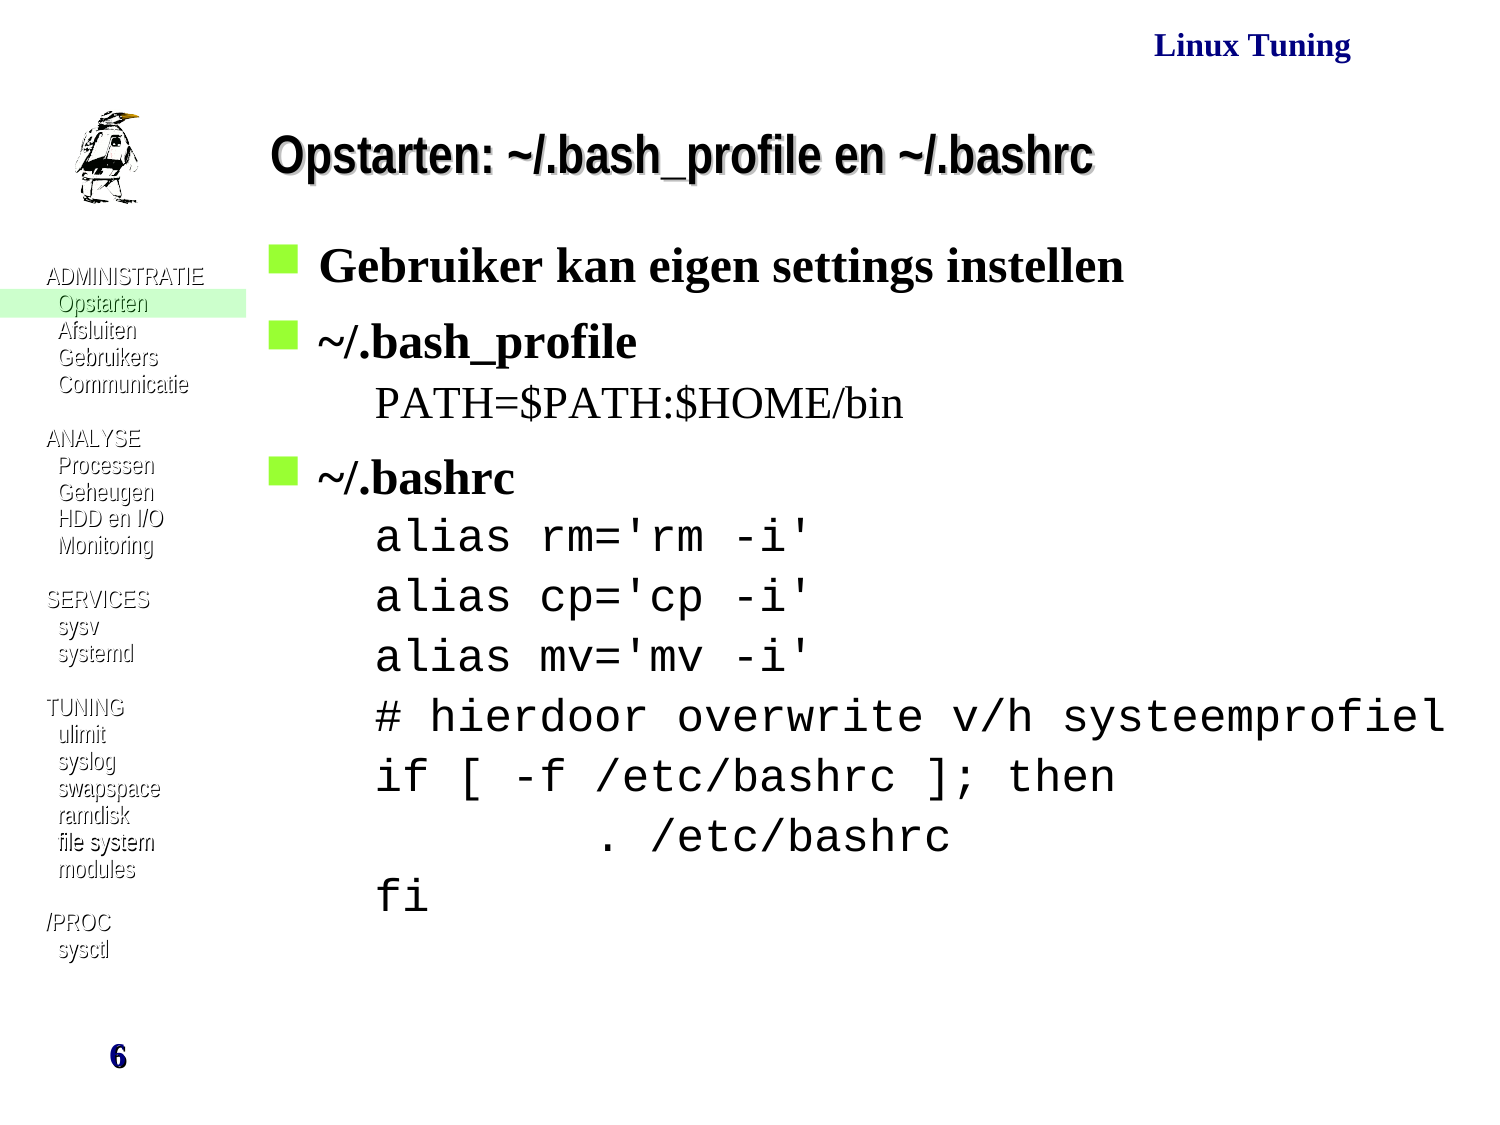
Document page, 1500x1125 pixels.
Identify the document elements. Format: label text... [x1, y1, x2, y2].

title Opstarten: ~/.bash_profile en ~/.bashrc [270, 41, 1500, 250]
picture [57, 105, 143, 206]
text_box [0, 288, 247, 318]
list Gebruiker kan eigen settings instellen ~/.bash_profile PATH=$PATH:$HOME/bin ~/.bashrc alias rm='rm -i' alias cp='cp -i' alias mv='mv -i' # hierdoor overwrite v/h systeemprofiel if [ -f /etc/bashrc ]; then . /etc/bashrc fi [264, 229, 1486, 995]
